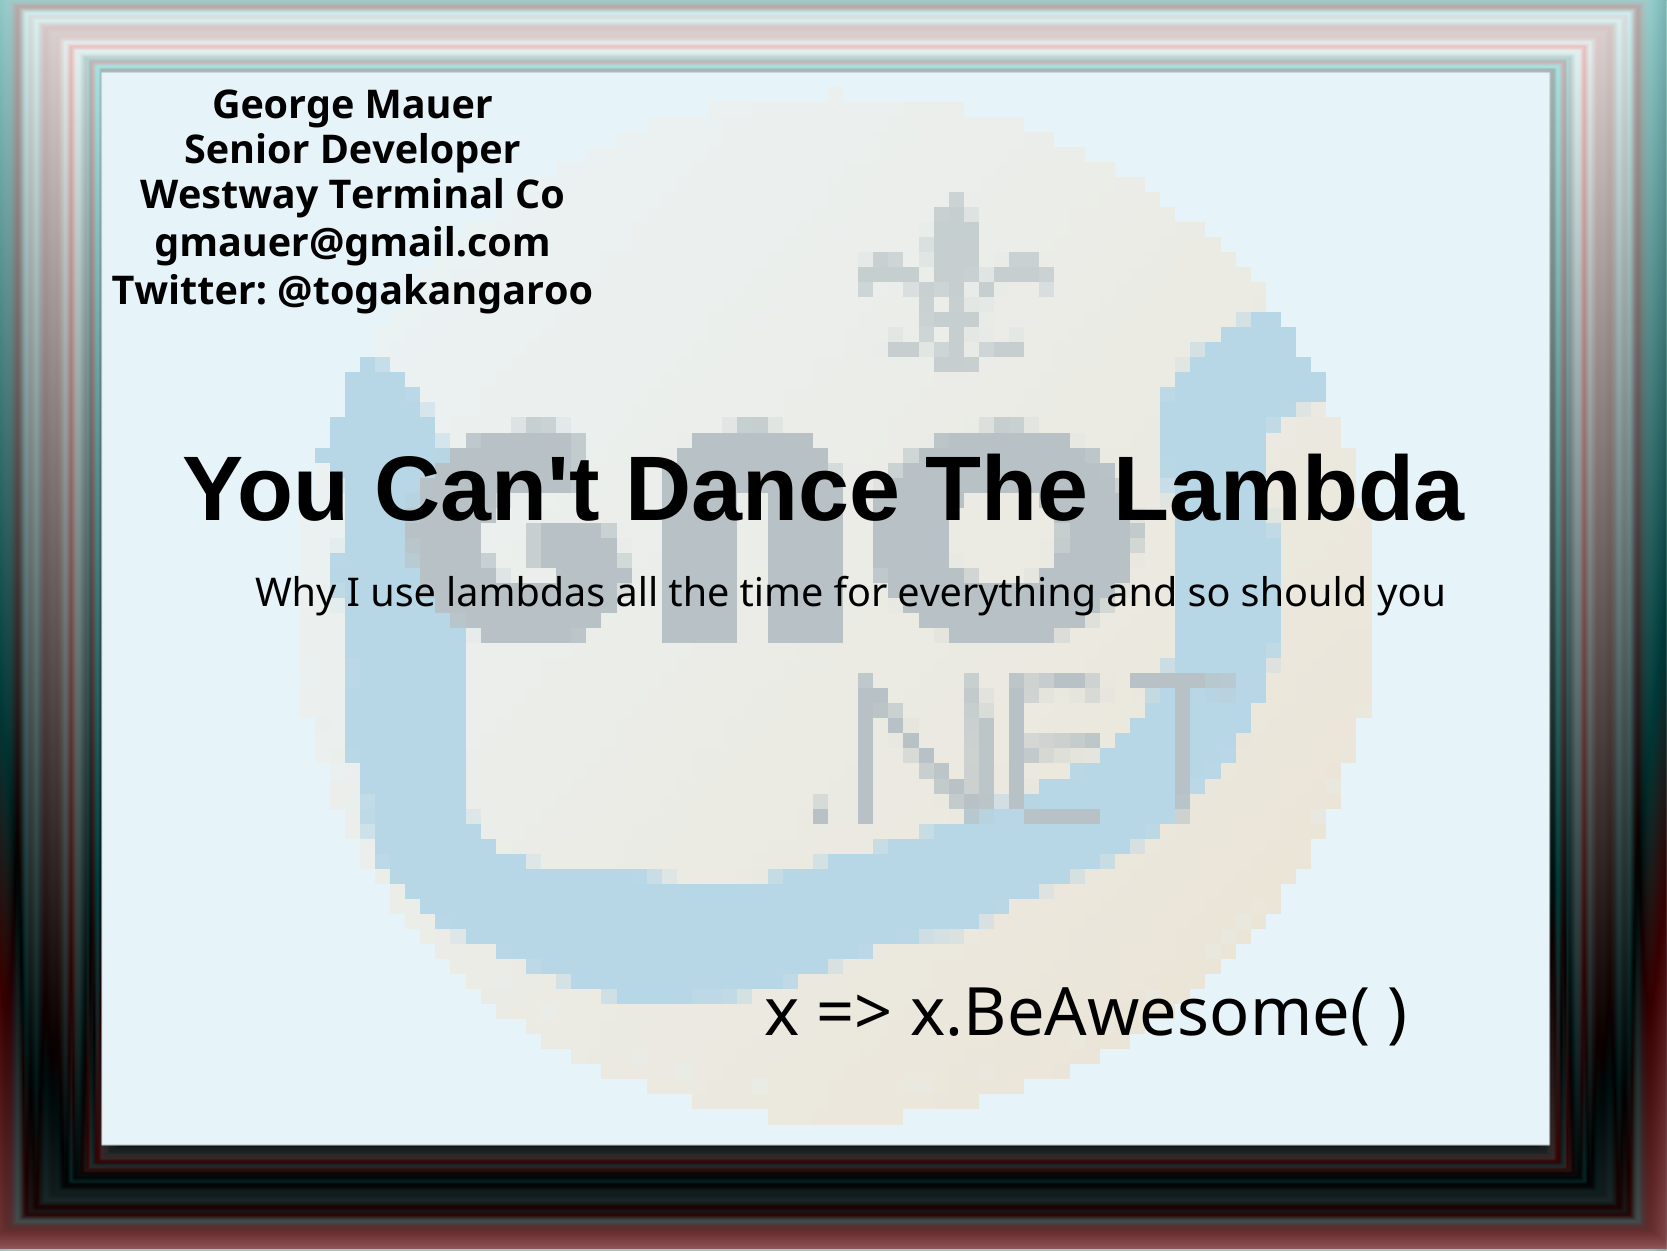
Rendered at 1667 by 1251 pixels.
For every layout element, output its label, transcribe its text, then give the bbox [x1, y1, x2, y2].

text_box George Mauer Senior Developer Westway Terminal Co gmauer@gmail.com Twitter: @togakangaroo [77, 82, 629, 314]
text_box Why I use lambdas all the time for everything and so should you [23, 570, 1667, 616]
text_box x => x.BeAwesome( ) [764, 974, 1538, 1052]
subtitle You Can't Dance The Lambda [0, 437, 1660, 583]
picture [0, 583, 1667, 1251]
picture [0, 0, 1667, 570]
